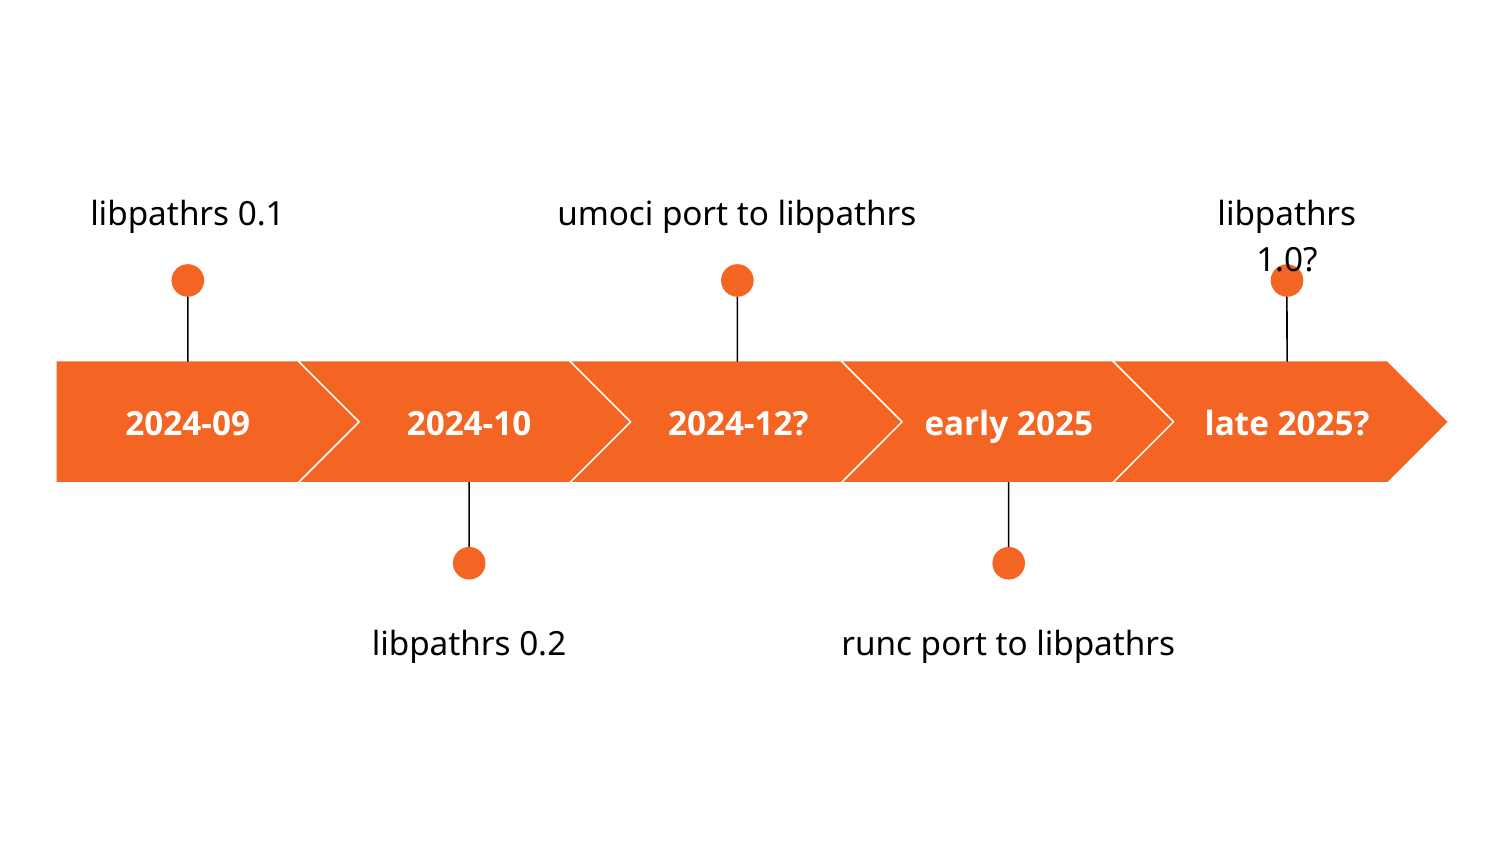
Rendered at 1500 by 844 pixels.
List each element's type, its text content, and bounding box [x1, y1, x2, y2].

list late 2025? [1179, 383, 1395, 461]
list umoci port to libpathrs [540, 171, 935, 243]
list runc port to libpathrs [822, 601, 1195, 673]
text_box [452, 546, 486, 580]
list libpathrs 0.2 [353, 601, 585, 673]
list libpathrs 1.0? [1167, 171, 1407, 243]
list early 2025 [901, 383, 1117, 461]
text_box [1270, 264, 1304, 297]
text_box [55, 360, 1449, 484]
list 2024-09 [68, 383, 308, 461]
list libpathrs 0.1 [72, 171, 304, 243]
text_box [1289, 264, 1297, 269]
text_box [721, 264, 754, 297]
list 2024-12? [630, 383, 847, 461]
text_box [171, 264, 205, 297]
text_box [992, 546, 1026, 580]
list 2024-10 [361, 383, 578, 461]
